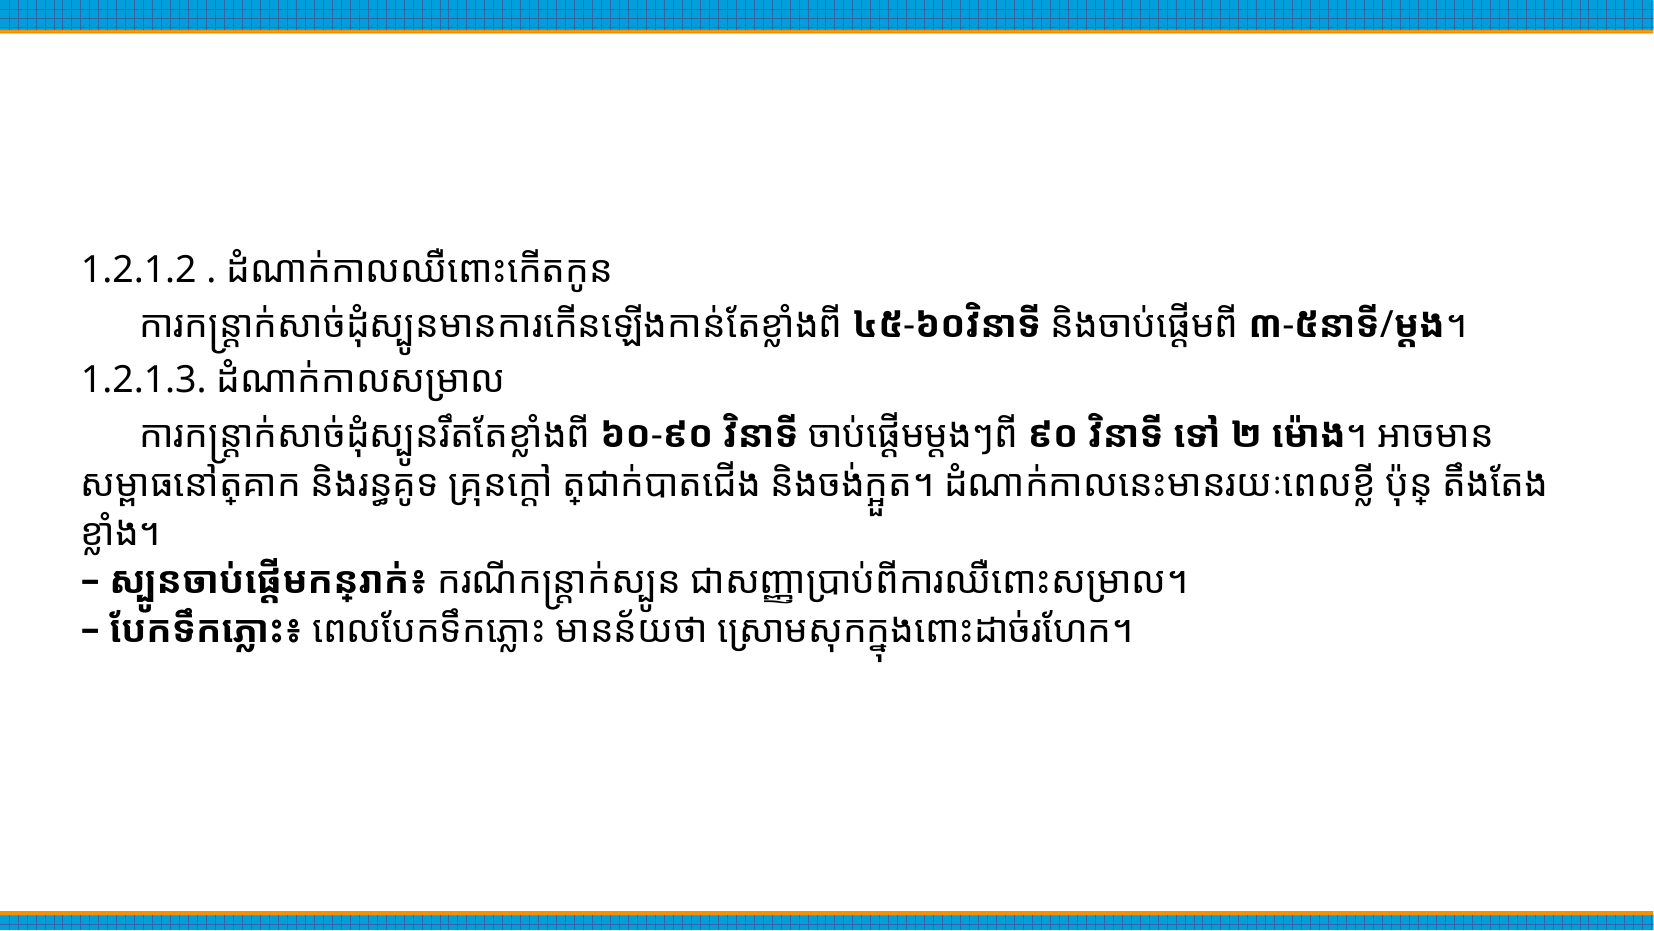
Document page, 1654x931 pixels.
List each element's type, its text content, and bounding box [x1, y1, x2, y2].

text_box 1.2.1.2 . ដំណាក់​កាល​ឈឺ​ពោះ​កើត​កូន ការ​កន្រ្ដាក់​សាច់ដុំ​ស្បូន​មាន​ការ​កើន​ឡើង​កាន់​តែ​ខ្លាំង​ពី​ ៤៥-៦០​វិនាទី និង​ចាប់​ផ្ដើម​ពី ៣-៥នាទី/​ម្ដង។ 1.2.1.3. ដំណាក់​កាល​សម្រាល ការ​កន្រ្ដាក់​សាច់ដុំ​ស្បូន​រឹតតែ​ខ្លាំង​ពី ៦០-៩០ វិនាទី ចាប់ផ្ដើម​ម្តងៗ​ពី ៩០ វិនាទី ទៅ ២ ម៉ោង។ អាច​មាន​សម្ពាធ​នៅ​ត្រគាក និង​រន្ធ​គូទ គ្រុនក្ដៅ ត្រជាក់​បាតជើង និង​ចង់​ក្អួត។ ដំណាក់កាល​នេះ​មាន​រយៈ​ពេល​ខ្លី ប៉ុន្តែ តឹងតែង​ខ្លាំង។ – ស្បូនចាប់ផ្តើមកន្ត្រាក់៖ ករណី​កន្រ្ដាក់ស្បូន ជា​សញ្ញា​ប្រាប់​ពីការ​ឈឺ​ពោះ​សម្រាល។ – បែកទឹកភ្លោះ៖ ពេល​បែក​ទឹកភ្លោះ មាន​ន័យថា ស្រោម​សុកក្នុង​ពោះ​ដាច់រហែក។ [75, 138, 1576, 761]
